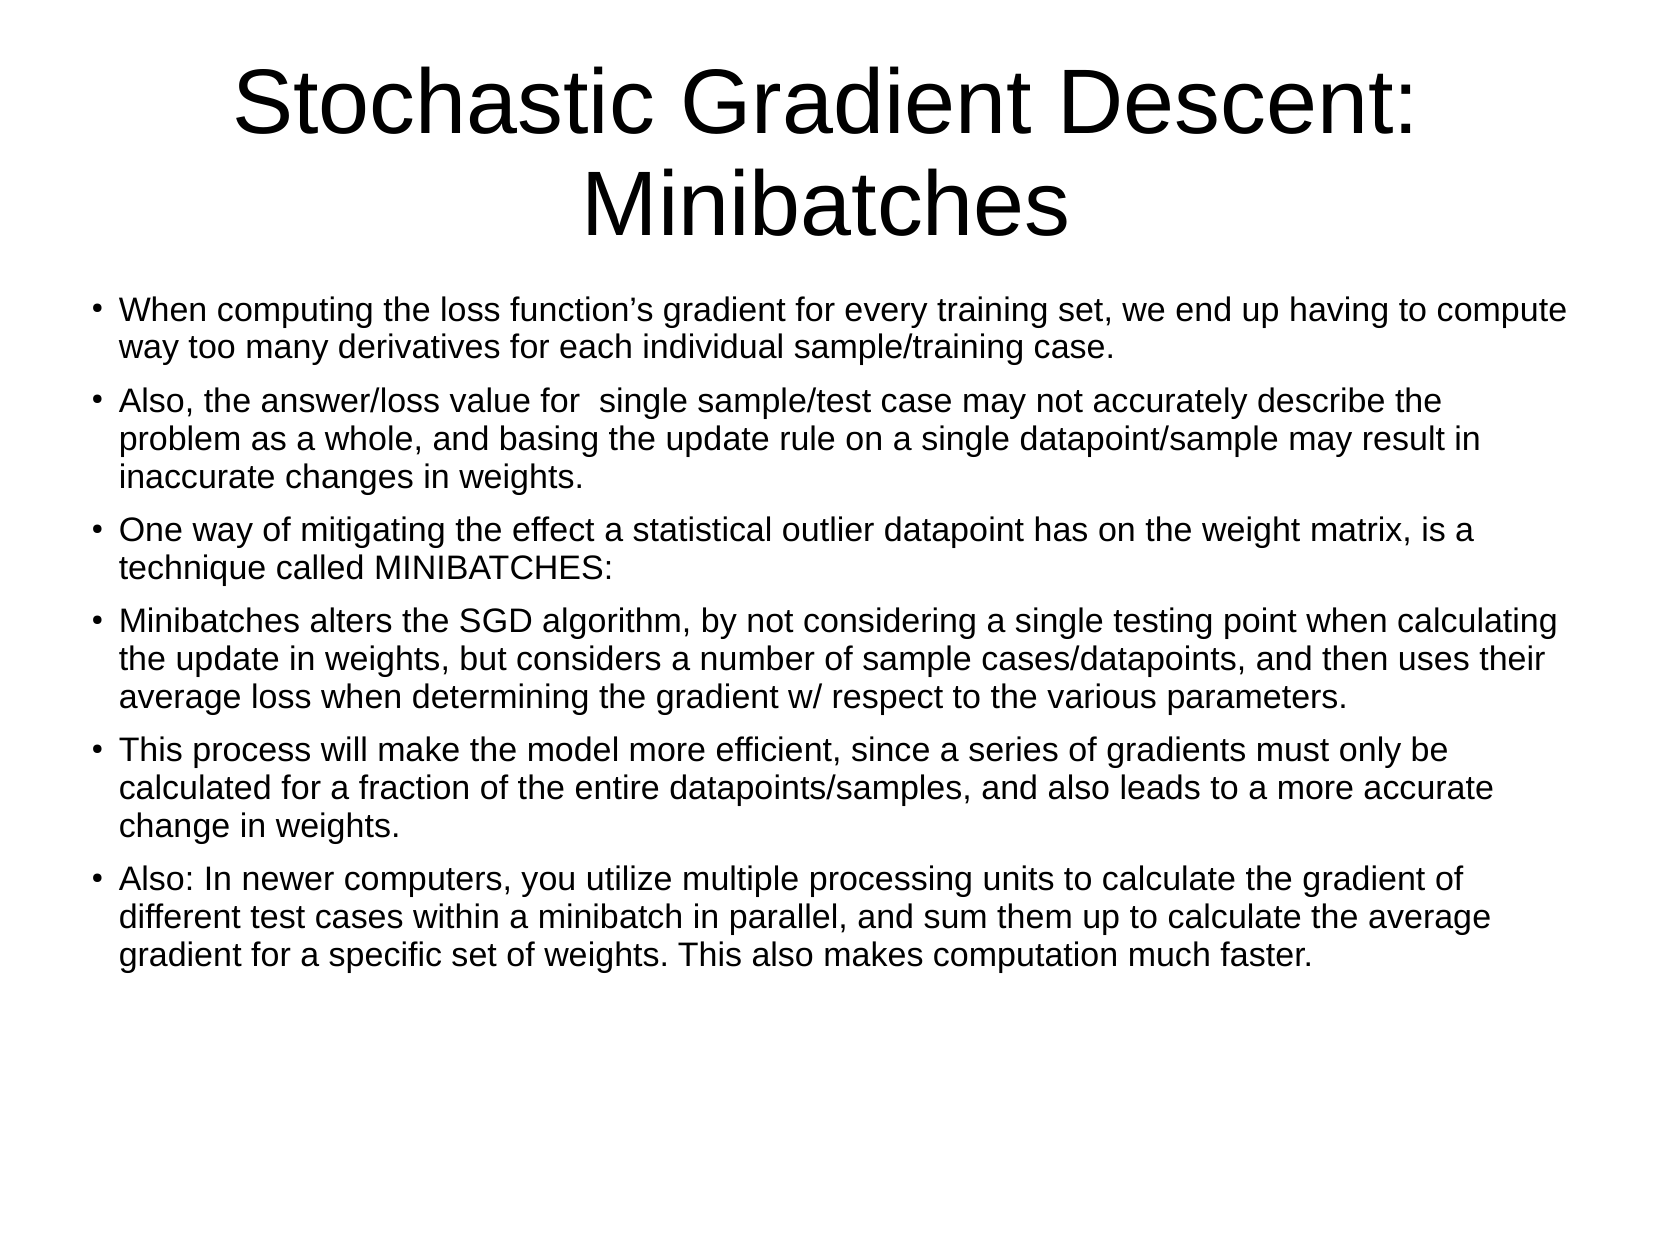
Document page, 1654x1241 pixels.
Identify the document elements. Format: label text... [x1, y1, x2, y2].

title Stochastic Gradient Descent: Minibatches [82, 49, 1571, 257]
list When computing the loss function’s gradient for every training set, we end up having to compute way too many derivatives for each individual sample/training case. Also, the answer/loss value for single sample/test case may not accurately describe the problem as a whole, and basing the update rule on a single datapoint/sample may result in inaccurate changes in weights. One way of mitigating the effect a statistical outlier datapoint has on the weight matrix, is a technique called MINIBATCHES: Minibatches alters the SGD algorithm, by not considering a single testing point when calculating the update in weights, but considers a number of sample cases/datapoints, and then uses their average loss when determining the gradient w/ respect to the various parameters. This process will make the model more efficient, since a series of gradients must only be calculated for a fraction of the entire datapoints/samples, and also leads to a more accurate change in weights. Also: In newer computers, you utilize multiple processing units to calculate the gradient of different test cases within a minibatch in parallel, and sum them up to calculate the average gradient for a specific set of weights. This also makes computation much faster. [82, 290, 1571, 1010]
